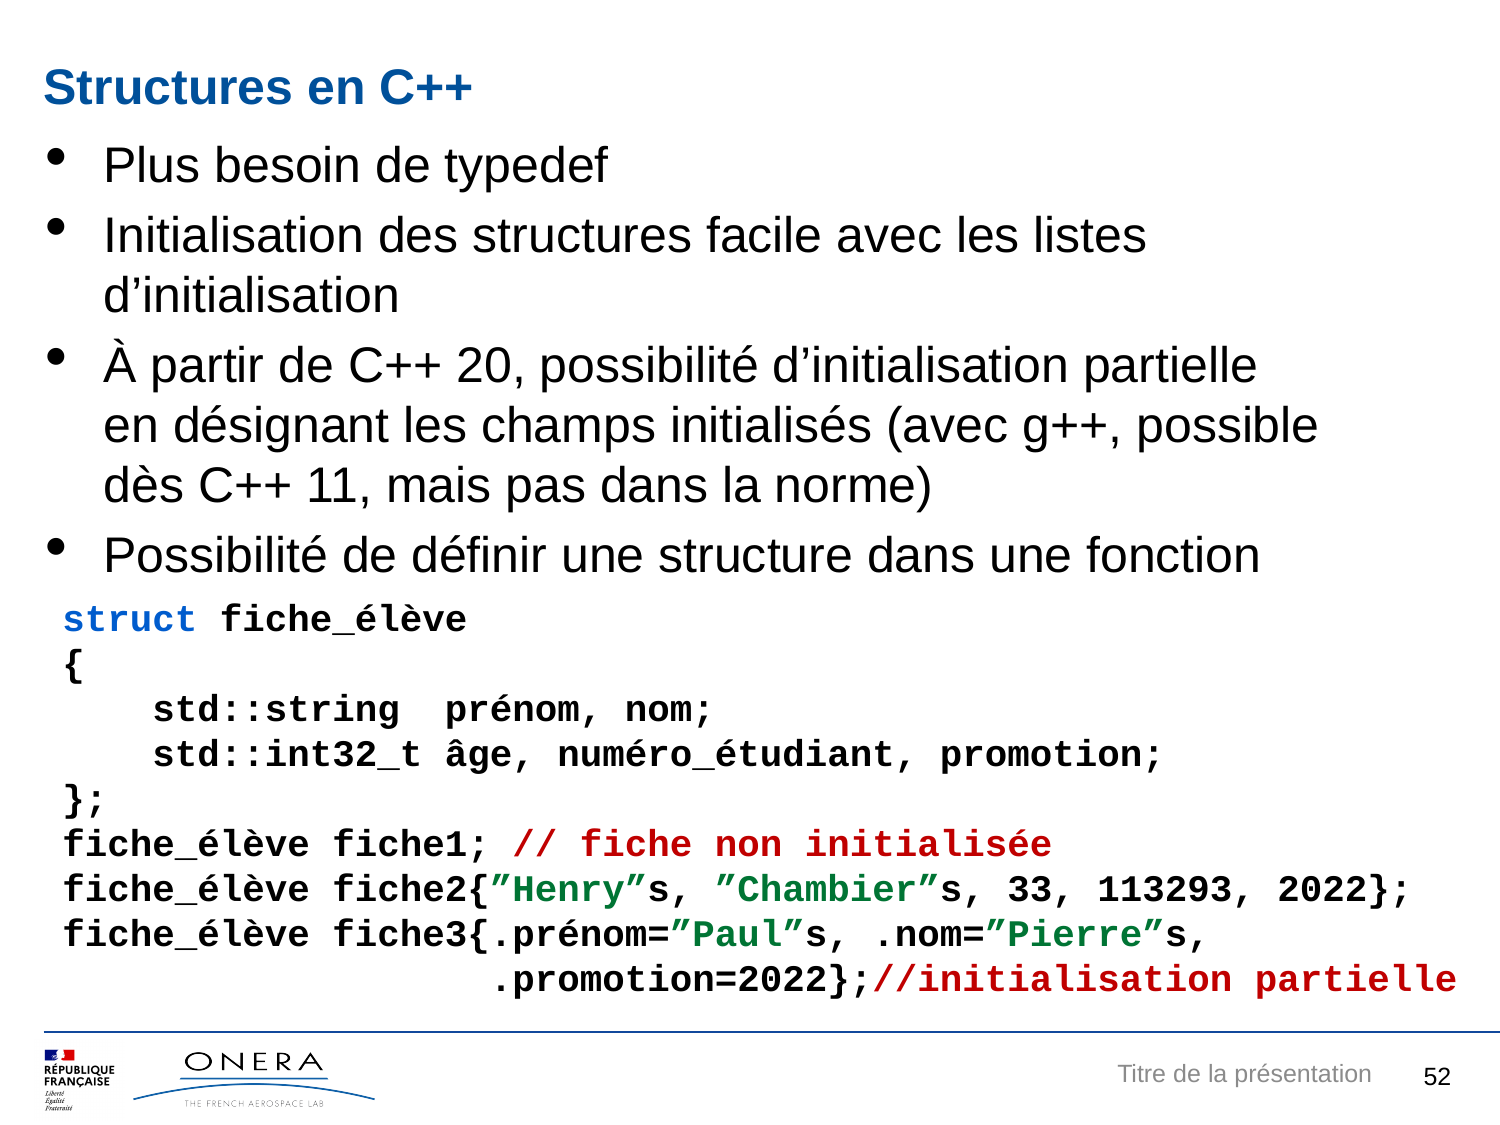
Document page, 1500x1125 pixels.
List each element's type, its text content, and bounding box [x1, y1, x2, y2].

picture [133, 1052, 375, 1107]
text_box Plus besoin de typedef Initialisation des structures facile avec les listes d’initialisation À partir de C++ 20, possibilité d’initialisation partielle en désignant les champs initialisés (avec g++, possible dès C++ 11, mais pas dans la norme) Possibilité de définir une structure dans une fonction [47, 132, 1323, 586]
text_box Titre de la présentation [466, 1042, 1388, 1103]
text_box Structures en C++ [43, 0, 1486, 169]
picture [34, 1039, 125, 1121]
text_box <numéro> [1374, 1025, 1500, 1125]
text_box struct fiche_élève { std::string prénom, nom; std::int32_t âge, numéro_étudiant, promotion; }; fiche_élève fiche1; // fiche non initialisée fiche_élève fiche2{”Henry”s, ”Chambier”s, 33, 113293, 2022}; fiche_élève fiche3{.prénom=”Paul”s, .nom=”Pierre”s, .promotion=2022};//initialisation partielle [47, 586, 1483, 1006]
